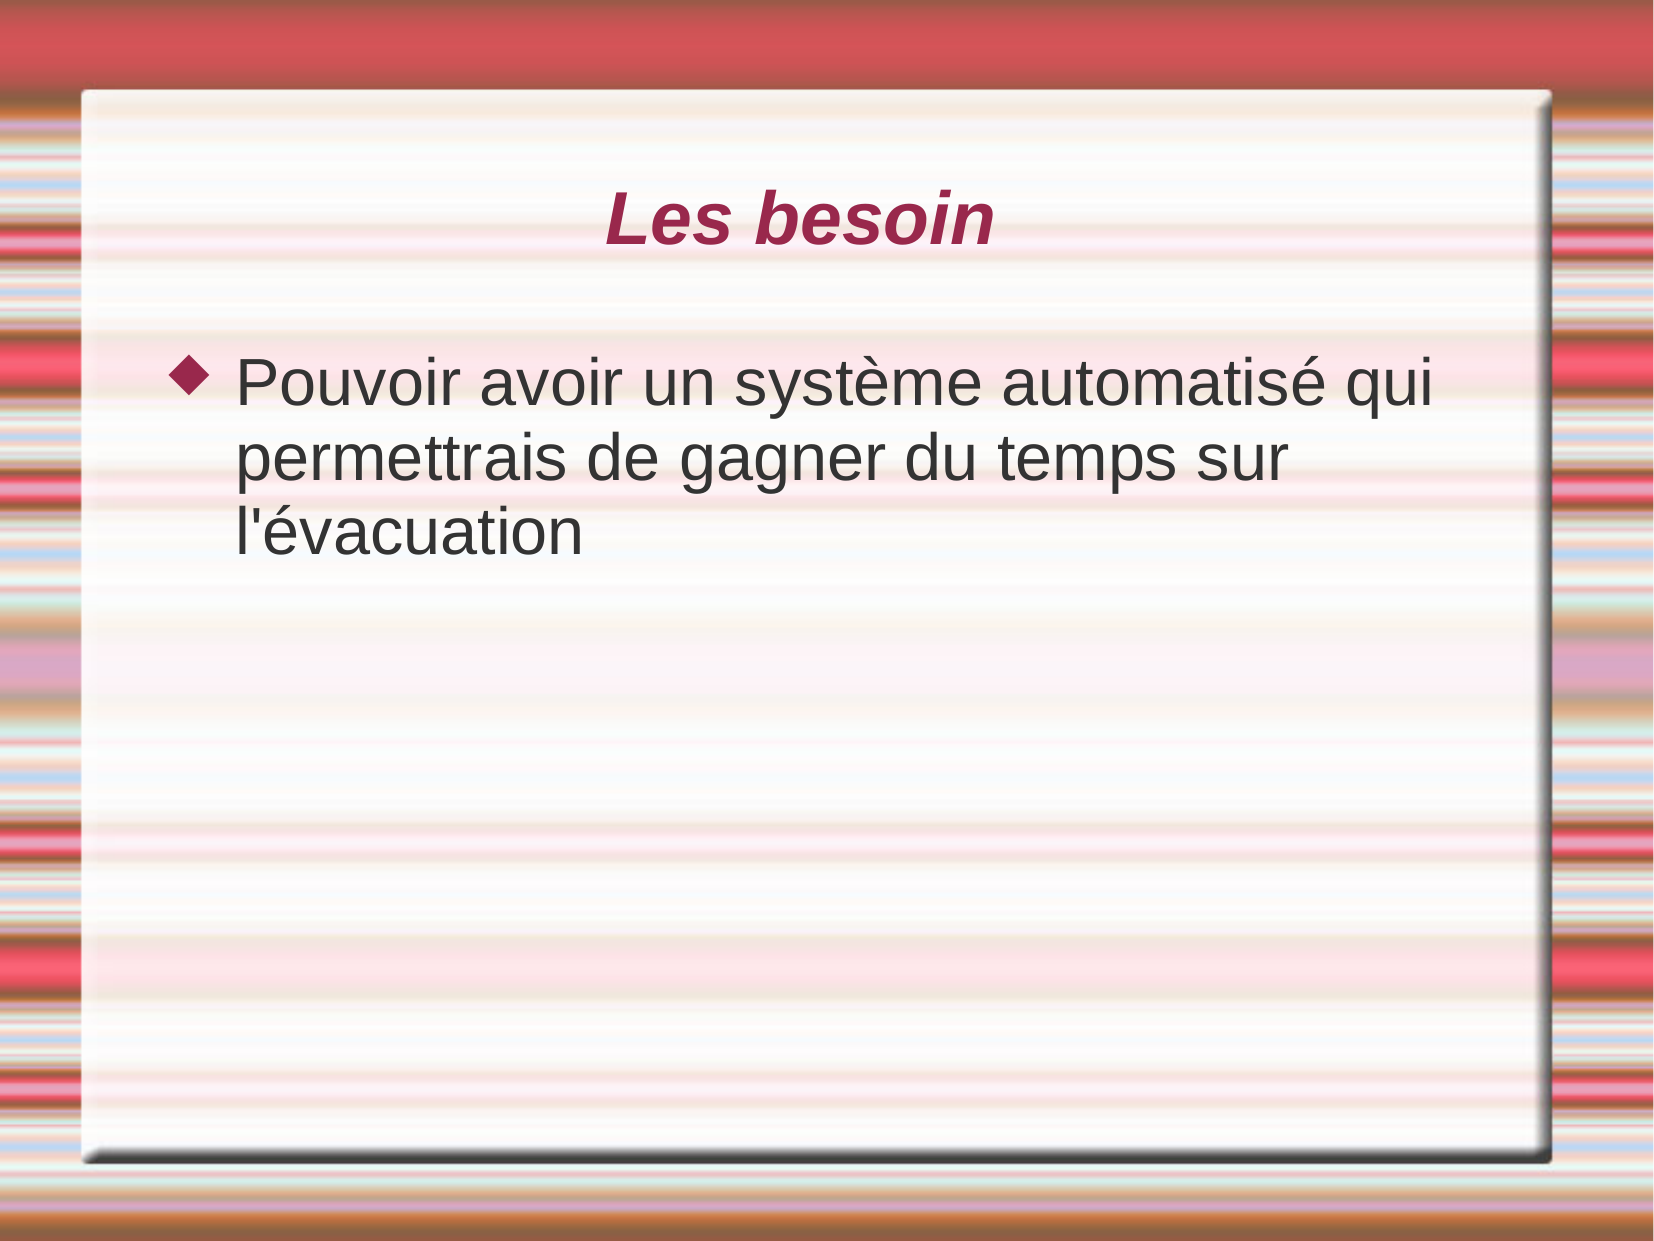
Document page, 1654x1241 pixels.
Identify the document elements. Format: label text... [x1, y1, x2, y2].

title Les besoin [88, 114, 1534, 322]
picture [0, 0, 1654, 1241]
list Pouvoir avoir un système automatisé qui permettrais de gagner du temps sur l'évacuation [152, 344, 1534, 1127]
